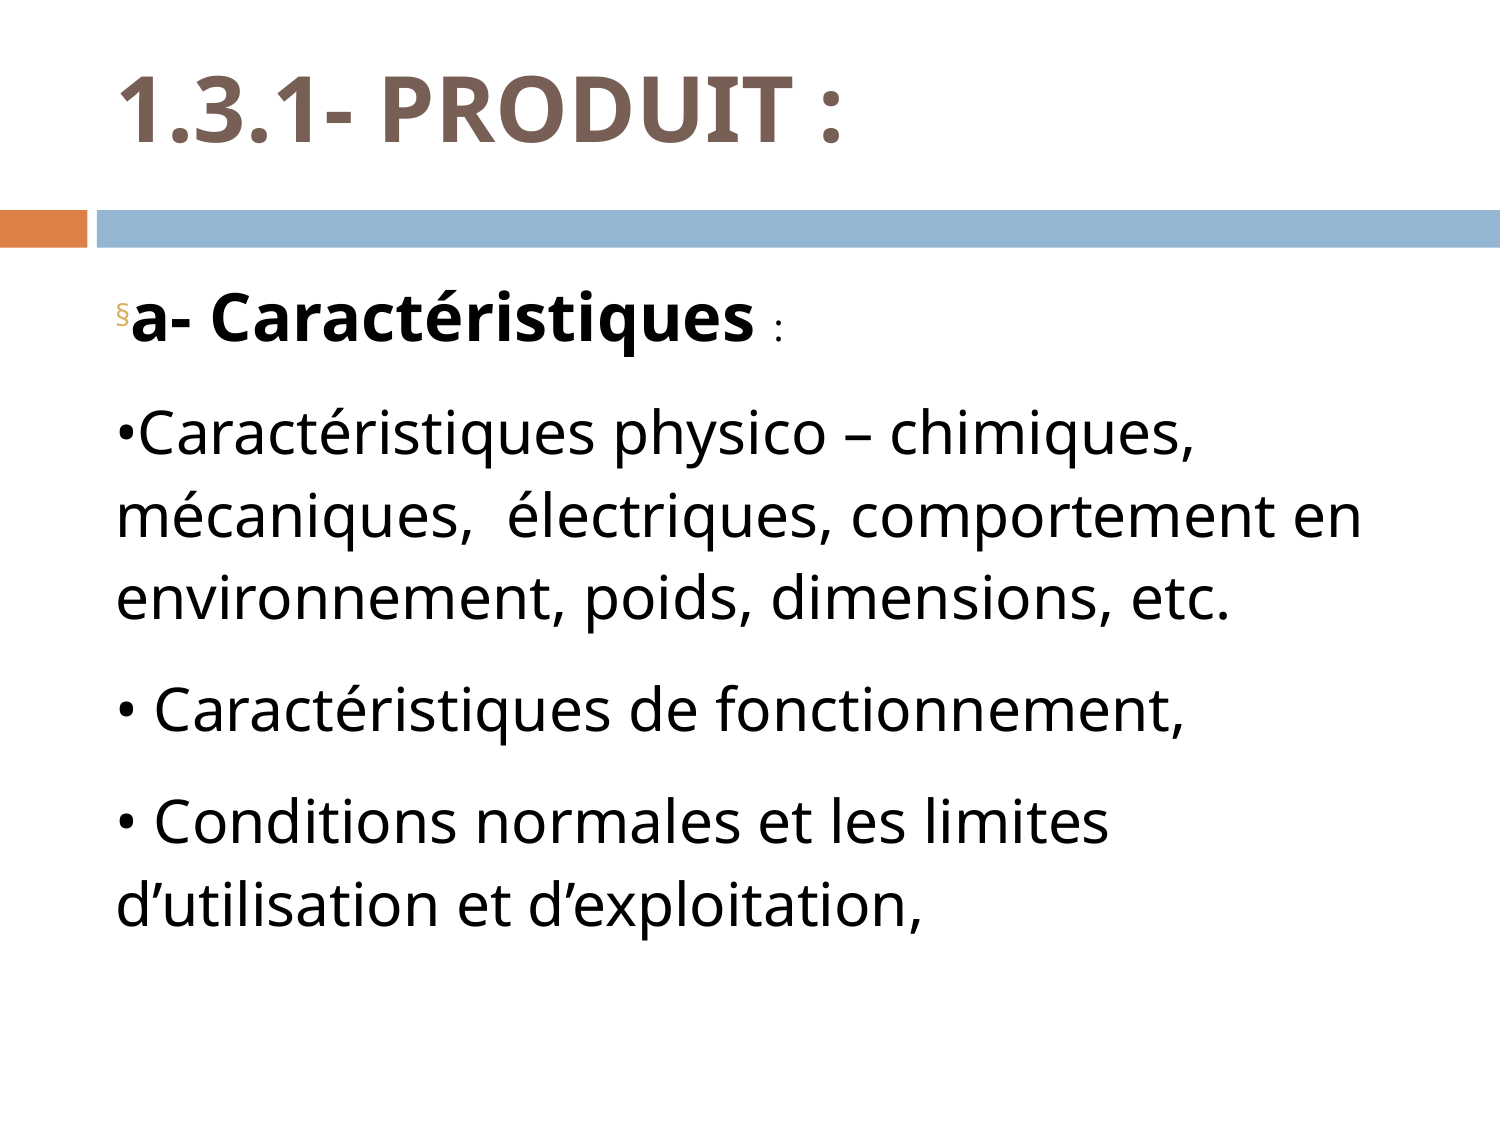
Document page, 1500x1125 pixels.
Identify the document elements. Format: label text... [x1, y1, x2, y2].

list a- Caractéristiques : •Caractéristiques physico – chimiques, mécaniques, électriques, comportement en environnement, poids, dimensions, etc. • Caractéristiques de fonctionnement, • Conditions normales et les limites d’utilisation et d’exploitation, [100, 262, 1439, 1001]
title 1.3.1- PRODUIT : [100, 37, 1439, 200]
